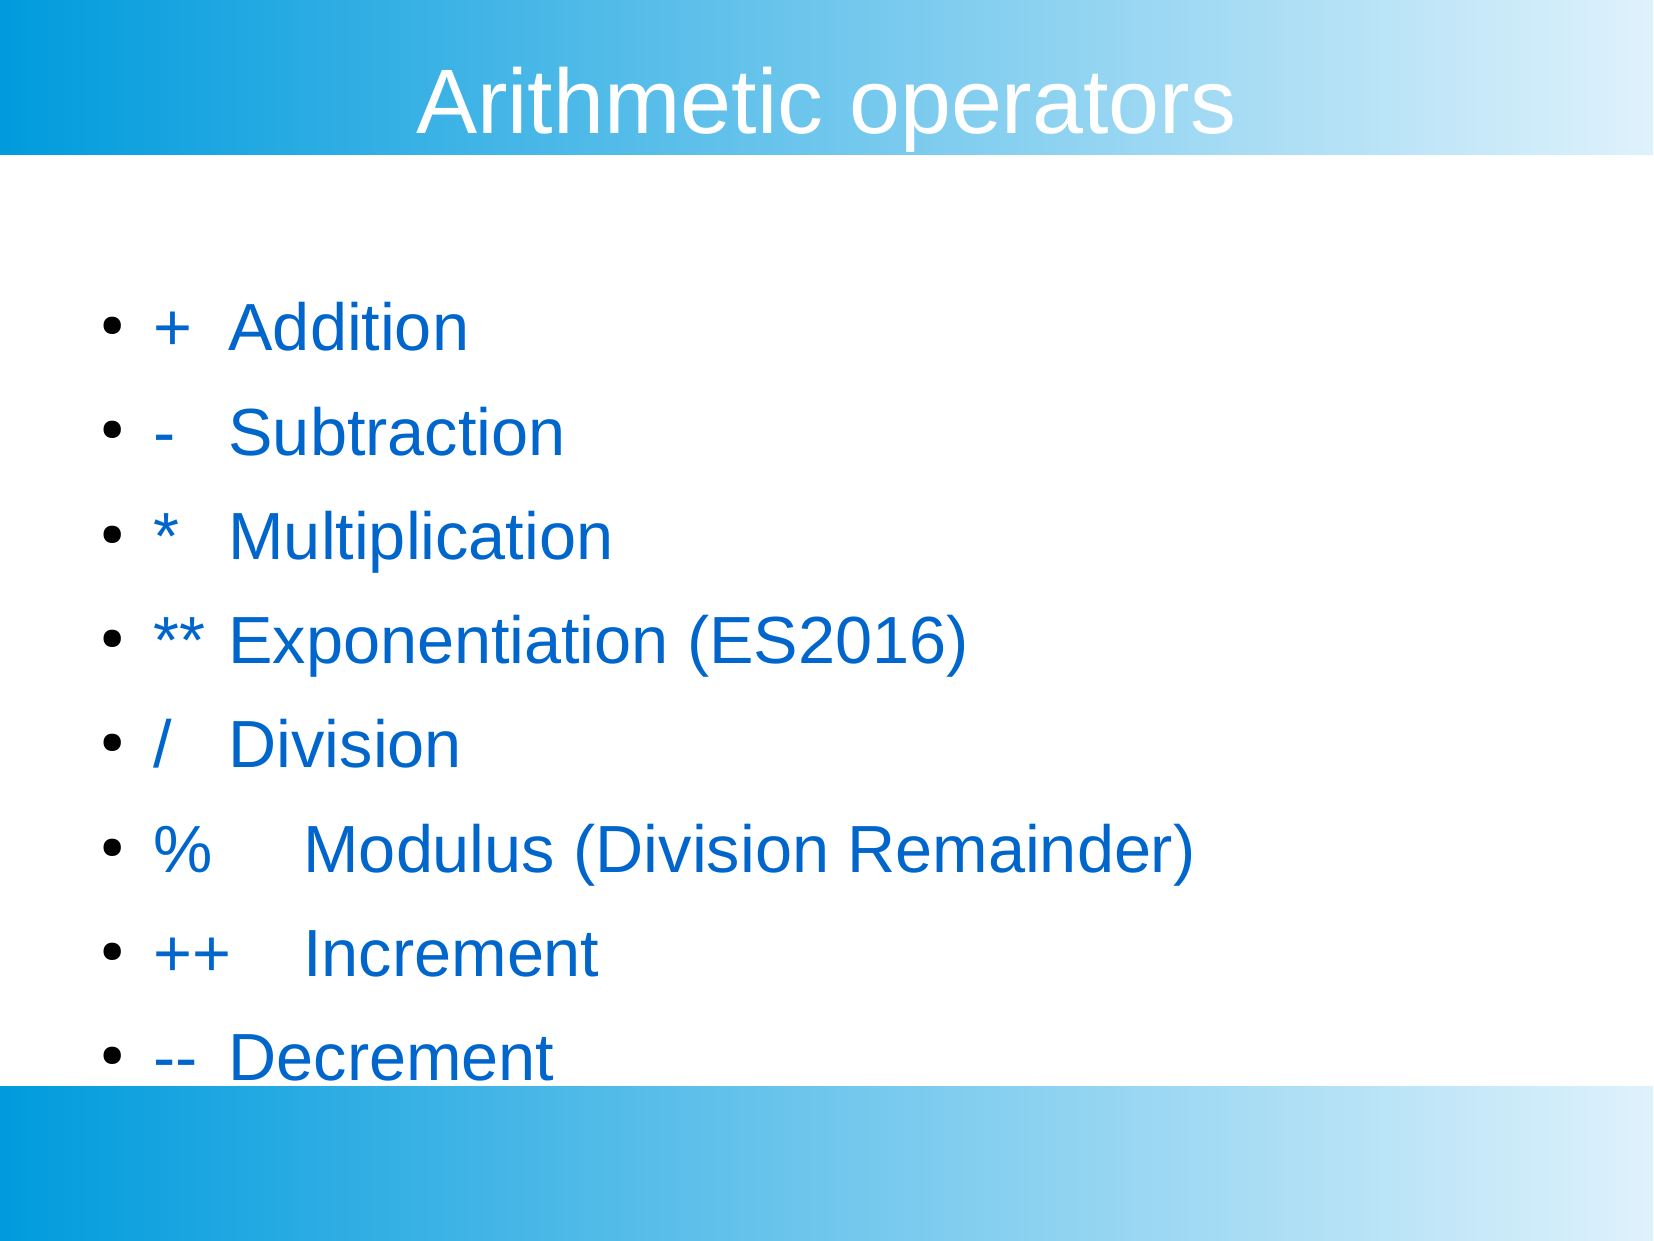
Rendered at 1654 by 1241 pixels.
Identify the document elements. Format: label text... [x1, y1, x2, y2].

title Arithmetic operators [82, 49, 1571, 155]
list + Addition - Subtraction * Multiplication ** Exponentiation (ES2016) / Division % Modulus (Division Remainder) ++ Increment -- Decrement [82, 290, 1571, 1010]
